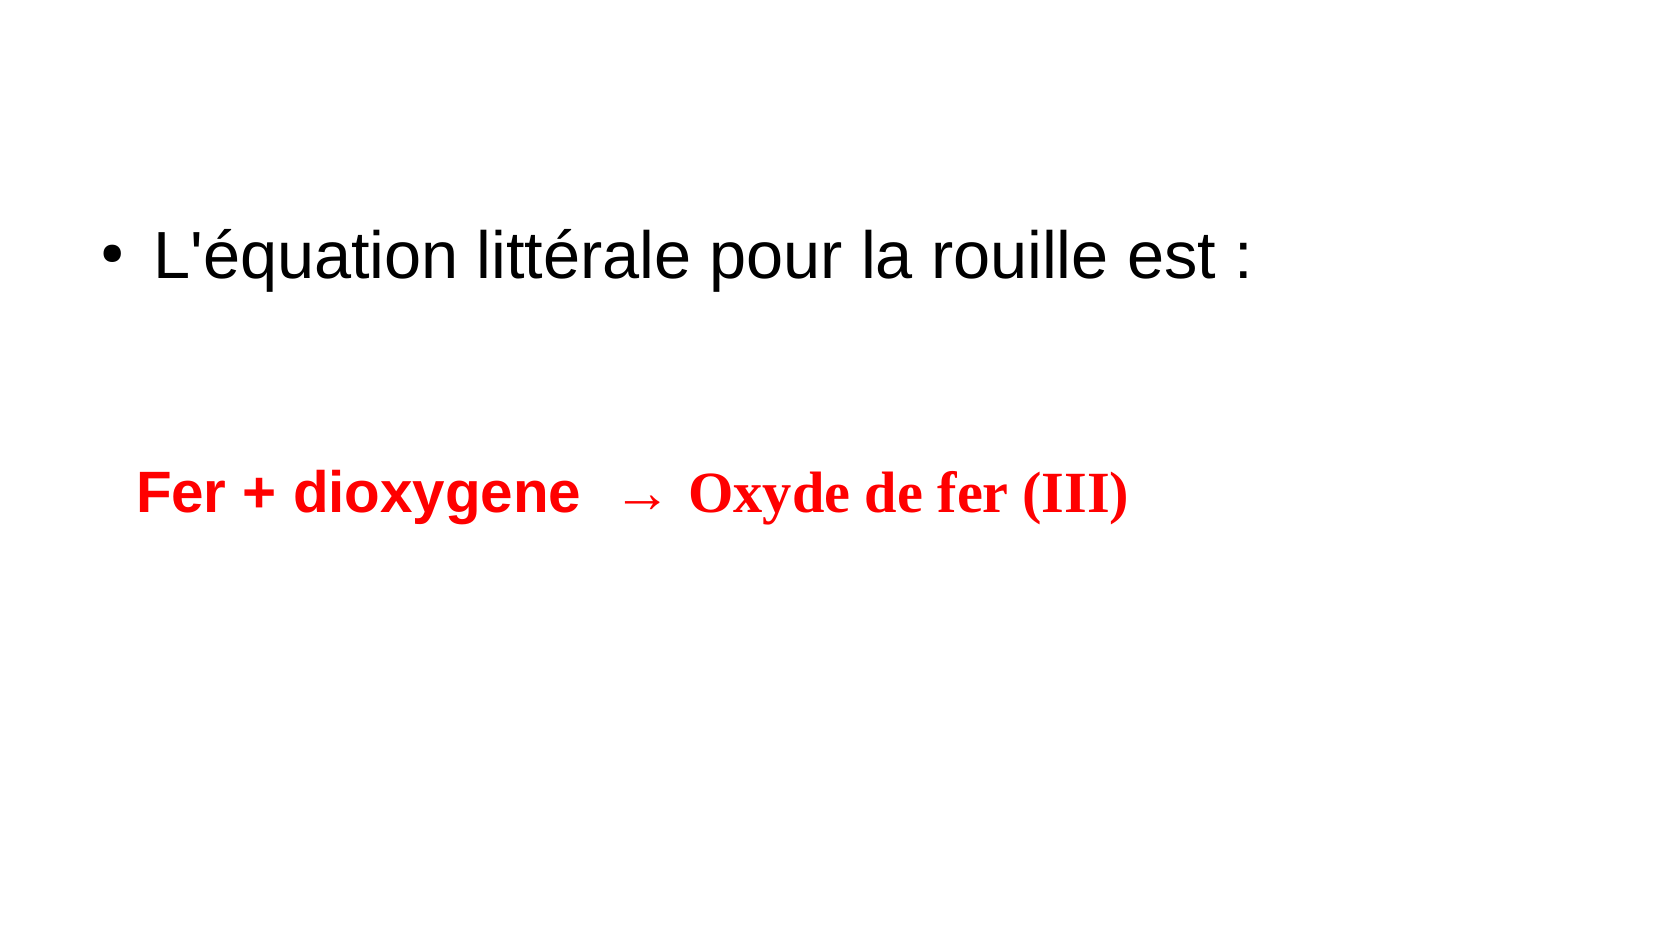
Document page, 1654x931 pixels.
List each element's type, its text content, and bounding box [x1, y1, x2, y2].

list L'équation littérale pour la rouille est : [82, 217, 1571, 338]
text_box Fer + dioxygene → Oxyde de fer (III) [121, 452, 1201, 533]
